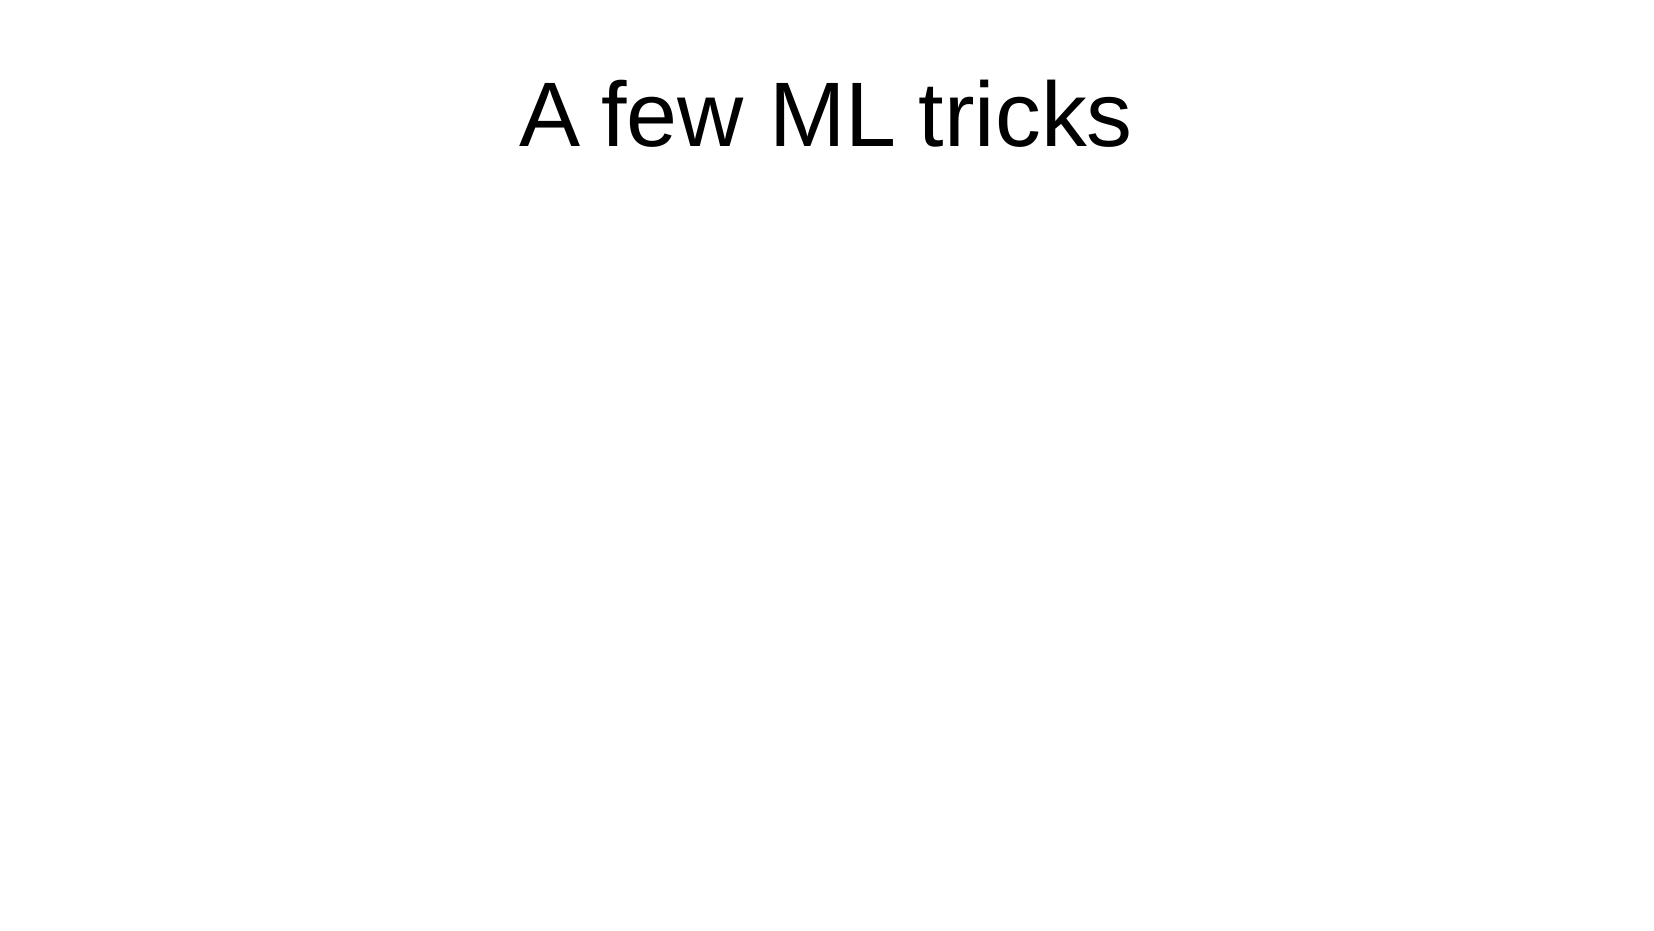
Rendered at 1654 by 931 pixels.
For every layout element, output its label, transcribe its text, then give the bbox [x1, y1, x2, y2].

title A few ML tricks [82, 37, 1571, 193]
